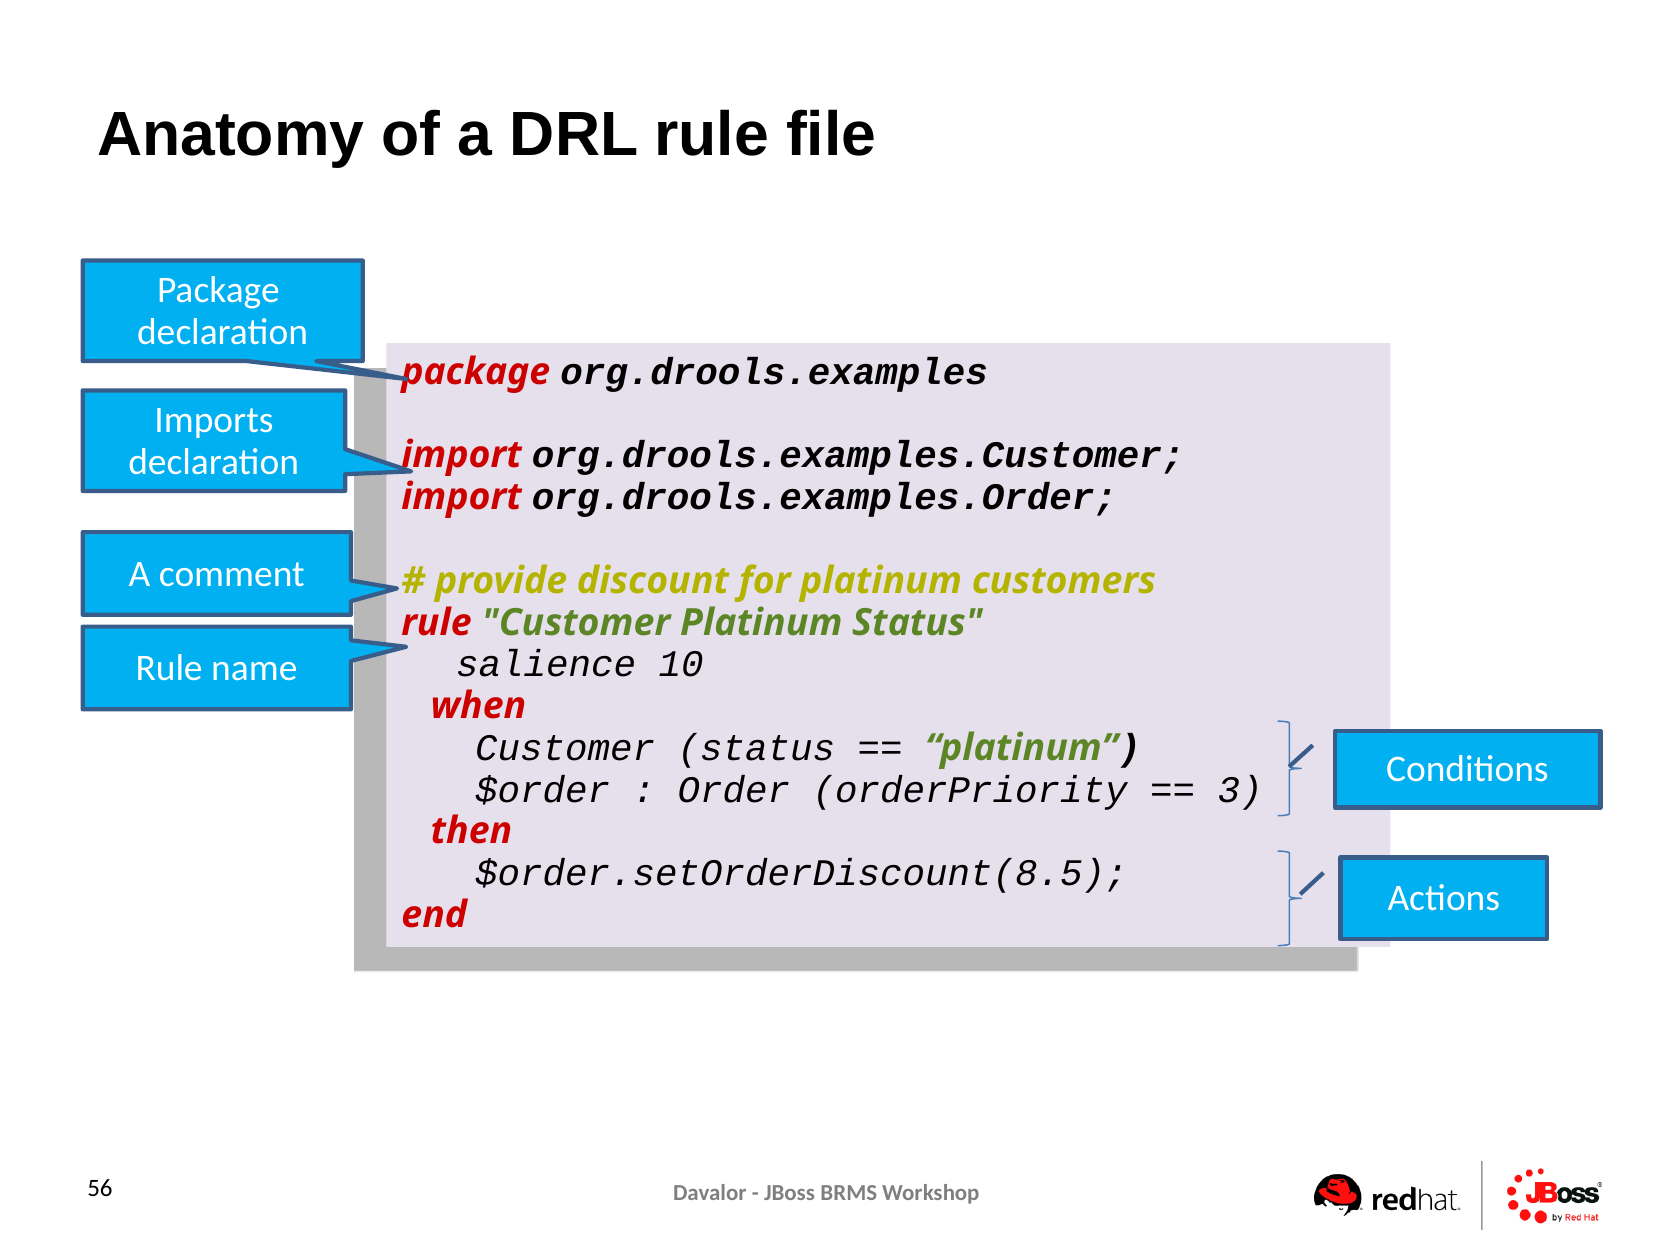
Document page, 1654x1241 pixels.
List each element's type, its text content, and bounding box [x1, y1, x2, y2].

text_box Imports declaration [82, 390, 412, 491]
text_box package org.drools.examples import org.drools.examples.Customer; import org.drools.examples.Order; # provide discount for platinum customers rule "Customer Platinum Status" salience 10 when Customer (status == “platinum”) $order : Order (orderPriority == 3) then $order.setOrderDiscount(8.5); end [386, 343, 1391, 947]
text_box Actions [1341, 857, 1547, 939]
text_box A comment [82, 532, 398, 615]
picture [1314, 1161, 1602, 1230]
text_box Package declaration [82, 260, 407, 379]
text_box Rule name [82, 626, 407, 710]
text_box Conditions [1335, 731, 1600, 808]
title Anatomy of a DRL rule file [82, 95, 1571, 226]
